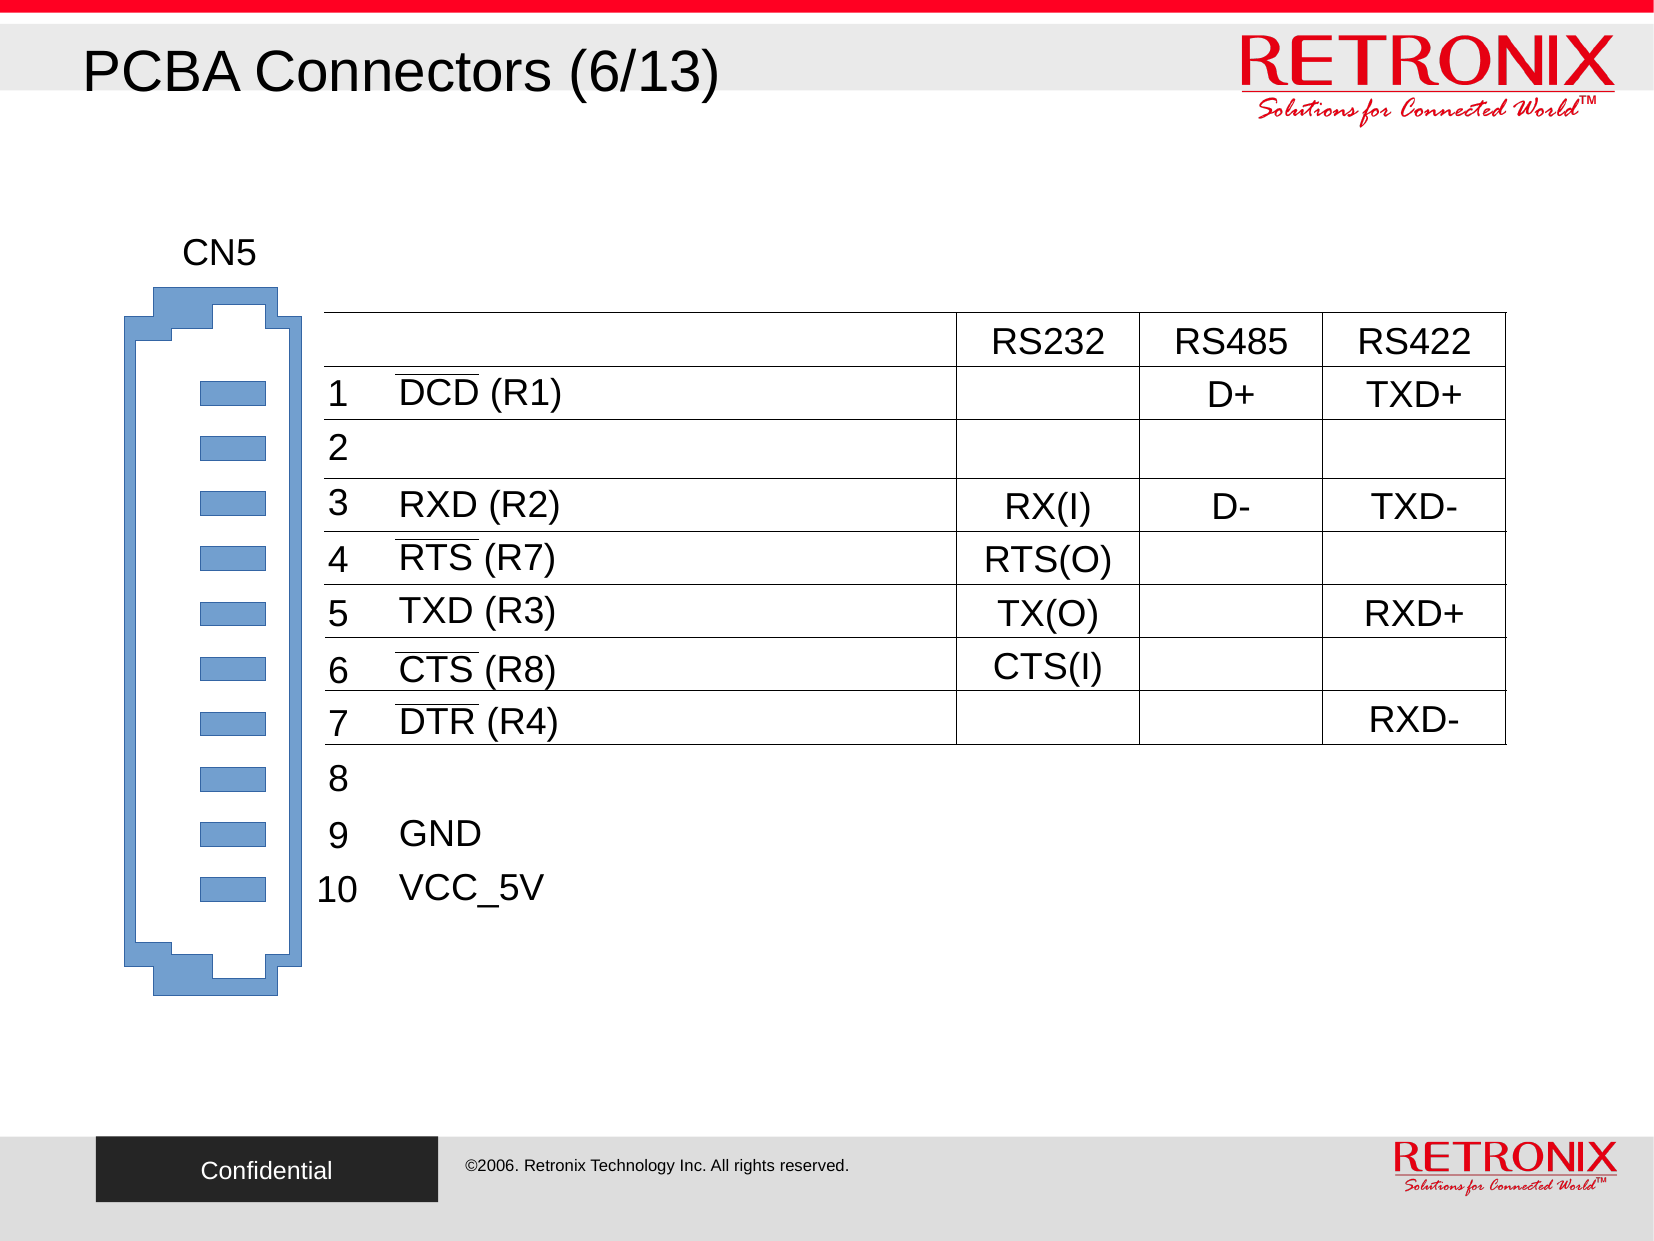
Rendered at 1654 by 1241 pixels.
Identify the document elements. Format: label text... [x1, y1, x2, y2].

text_box RXD- [1322, 690, 1506, 748]
text_box D- [1139, 478, 1322, 536]
picture [1391, 1139, 1621, 1198]
text_box RXD+ [1322, 584, 1506, 642]
text_box RTS(O) [956, 531, 1140, 589]
text_box 8 [313, 750, 364, 807]
text_box VCC_5V [384, 858, 560, 916]
text_box 9 [313, 807, 364, 860]
text_box DTR (R4) [384, 745, 575, 751]
text_box 5 [313, 584, 364, 642]
text_box CTS (R8) [383, 691, 572, 699]
text_box RS232 [956, 312, 1139, 370]
text_box TXD (R3) [383, 587, 572, 637]
text_box 7 [313, 695, 364, 750]
text_box DTR (R4) [384, 693, 575, 744]
text_box RS422 [1322, 312, 1505, 366]
text_box CTS(I) [956, 637, 1140, 695]
text_box 1 [312, 364, 364, 422]
text_box TXD+ [1322, 366, 1506, 423]
text_box RS485 [1139, 312, 1322, 366]
text_box [124, 287, 302, 996]
text_box RXD (R2) [383, 479, 576, 531]
text_box RX(I) [956, 478, 1139, 531]
text_box 3 [313, 473, 364, 531]
text_box 2 [313, 419, 364, 473]
title PCBA Connectors (6/13) [82, 23, 1205, 119]
text_box RTS (R7) [383, 532, 572, 584]
text_box GND [384, 805, 498, 858]
text_box TXD- [1322, 478, 1506, 536]
text_box 4 [313, 531, 364, 584]
text_box CN5 [167, 224, 272, 282]
text_box DCD (R1) [383, 367, 578, 419]
text_box 10 [301, 860, 373, 918]
picture [1235, 31, 1621, 130]
text_box D+ [1139, 366, 1322, 423]
text_box CTS (R8) [383, 641, 572, 690]
text_box TX(O) [956, 589, 1140, 637]
text_box 6 [313, 642, 364, 695]
